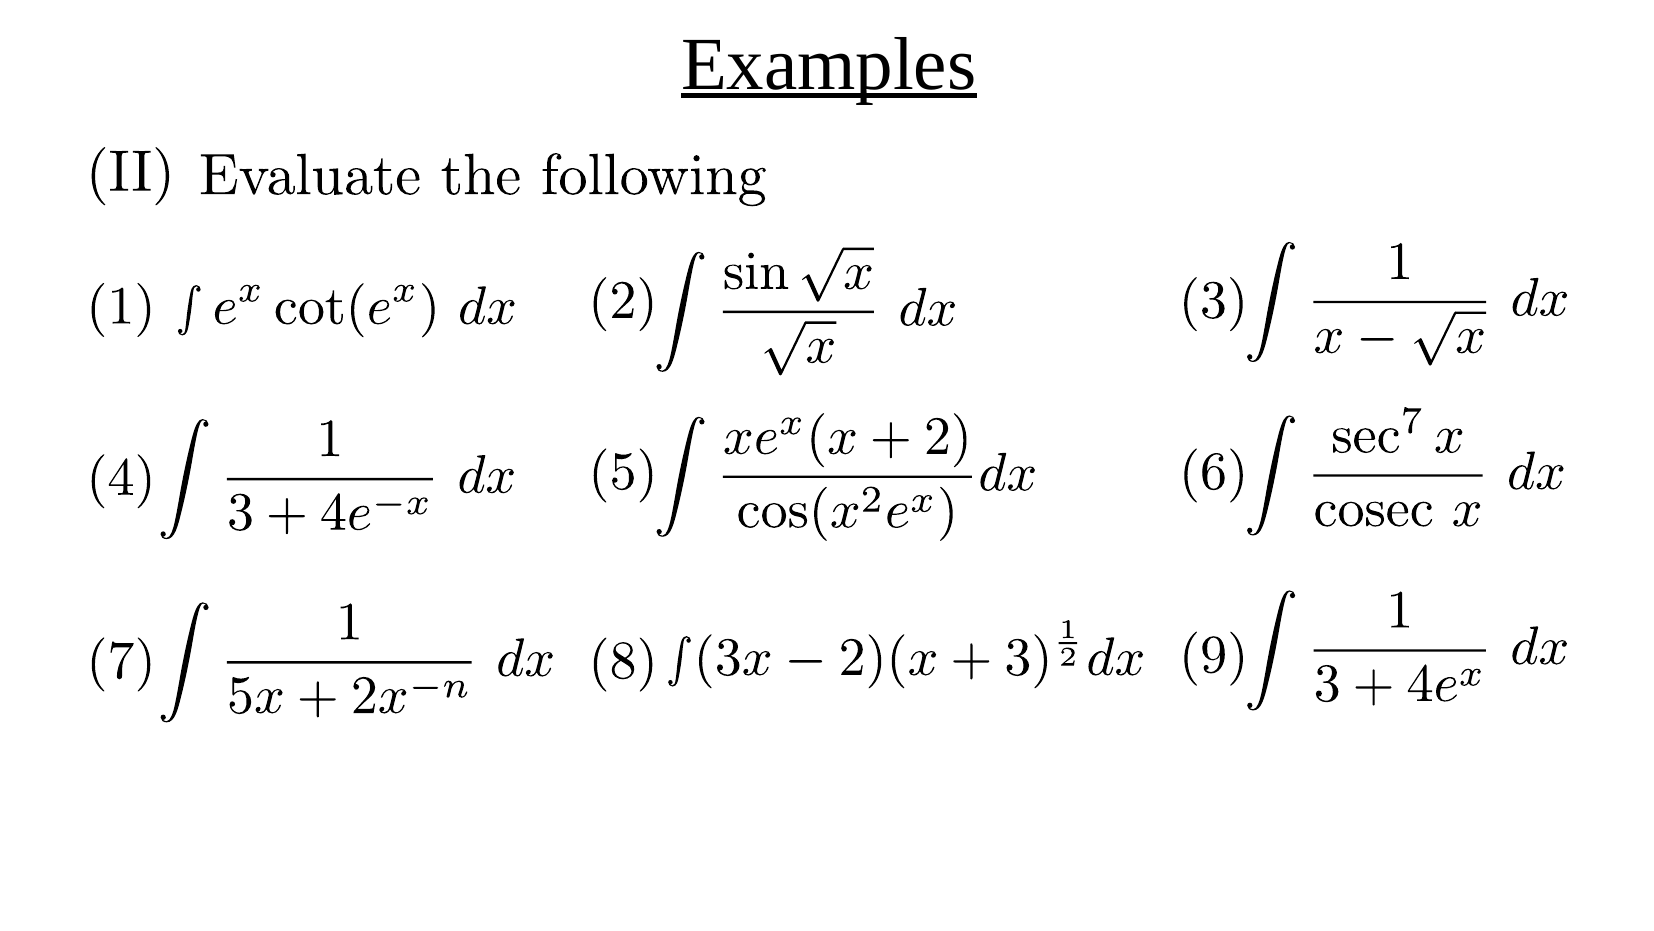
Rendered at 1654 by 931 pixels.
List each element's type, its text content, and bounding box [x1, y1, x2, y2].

text_box [591, 637, 653, 692]
subtitle [59, 129, 1607, 898]
text_box [177, 283, 515, 338]
text_box [160, 602, 553, 723]
text_box [1246, 407, 1564, 536]
text_box [200, 153, 766, 207]
text_box [88, 147, 170, 206]
text_box [656, 247, 956, 376]
text_box [88, 282, 151, 337]
text_box [1181, 277, 1243, 332]
text_box [160, 419, 514, 540]
text_box [591, 448, 653, 503]
text_box [1246, 590, 1567, 711]
text_box [89, 454, 151, 509]
text_box [1181, 631, 1243, 686]
text_box [1246, 241, 1568, 366]
title Examples [84, 21, 1574, 107]
text_box [656, 413, 1035, 541]
text_box [1181, 448, 1243, 503]
text_box [591, 277, 653, 332]
text_box [89, 637, 151, 692]
text_box [667, 620, 1144, 689]
